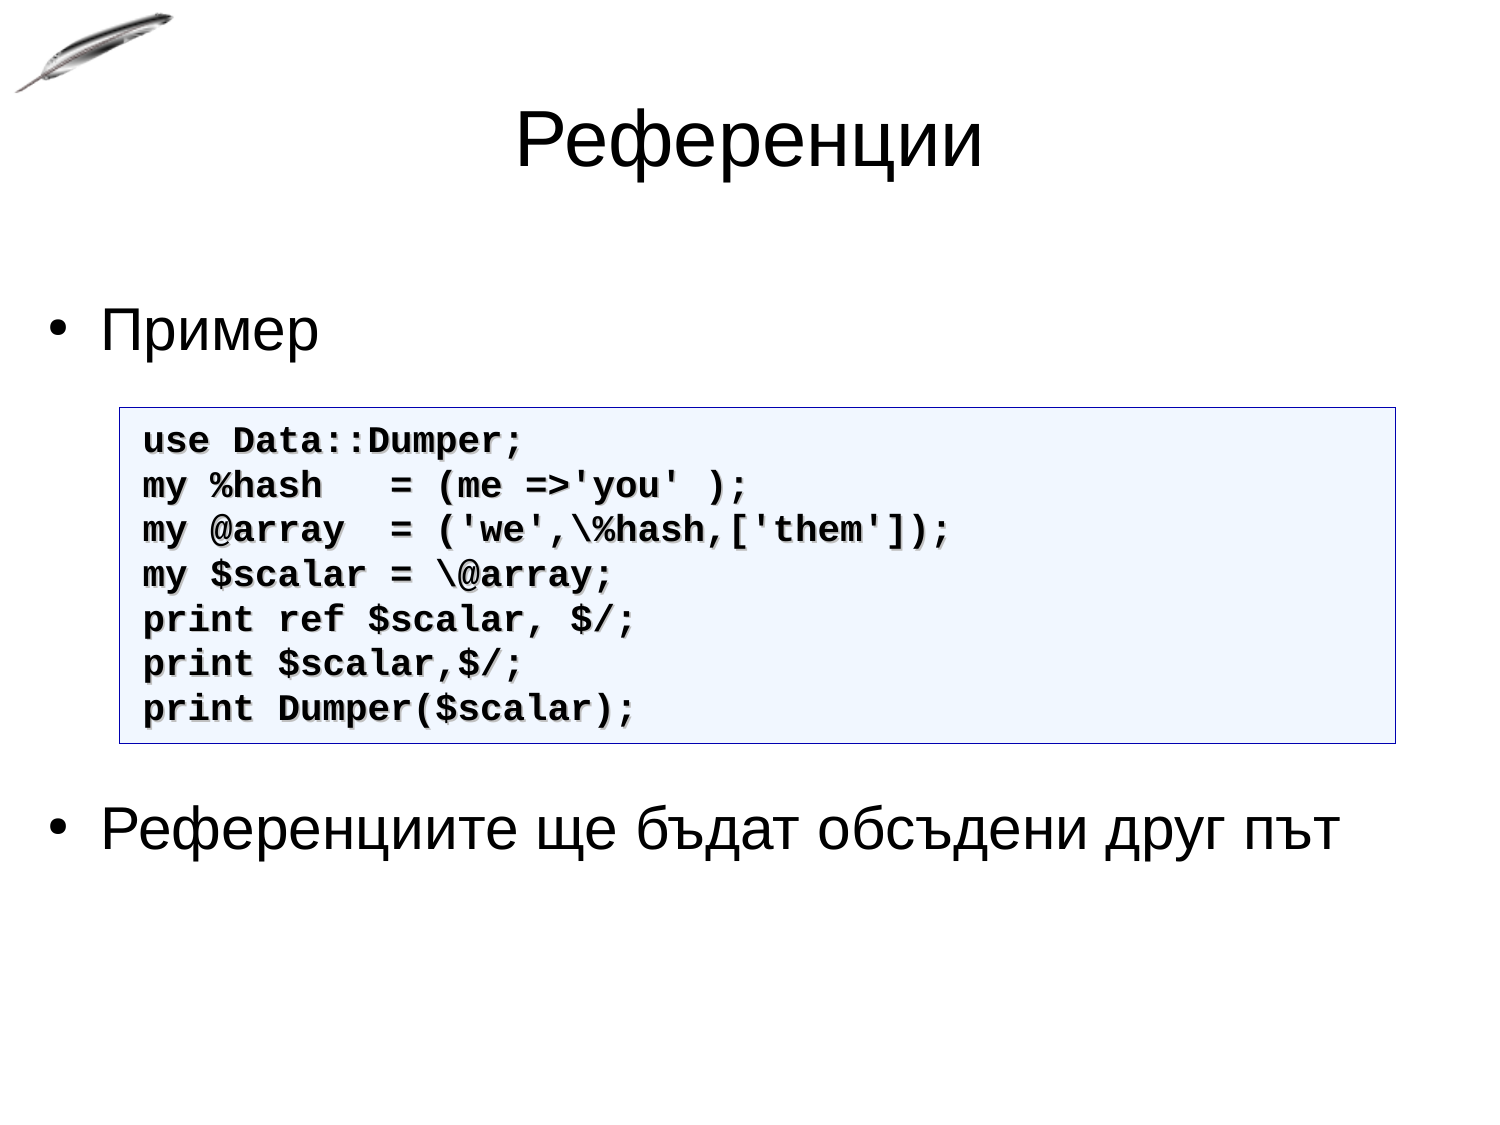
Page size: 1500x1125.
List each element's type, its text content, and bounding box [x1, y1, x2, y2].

title Референции [75, 44, 1425, 233]
list Пример Референциите ще бъдат обсъдени друг път [29, 295, 1423, 1062]
text_box use Data::Dumper; my %hash = (me =>'you' ); my @array = ('we',\%hash,['them']); my $scalar = \@array; print ref $scalar, $/; print $scalar,$/; print Dumper($scalar); [119, 407, 1395, 744]
picture [11, 11, 179, 95]
